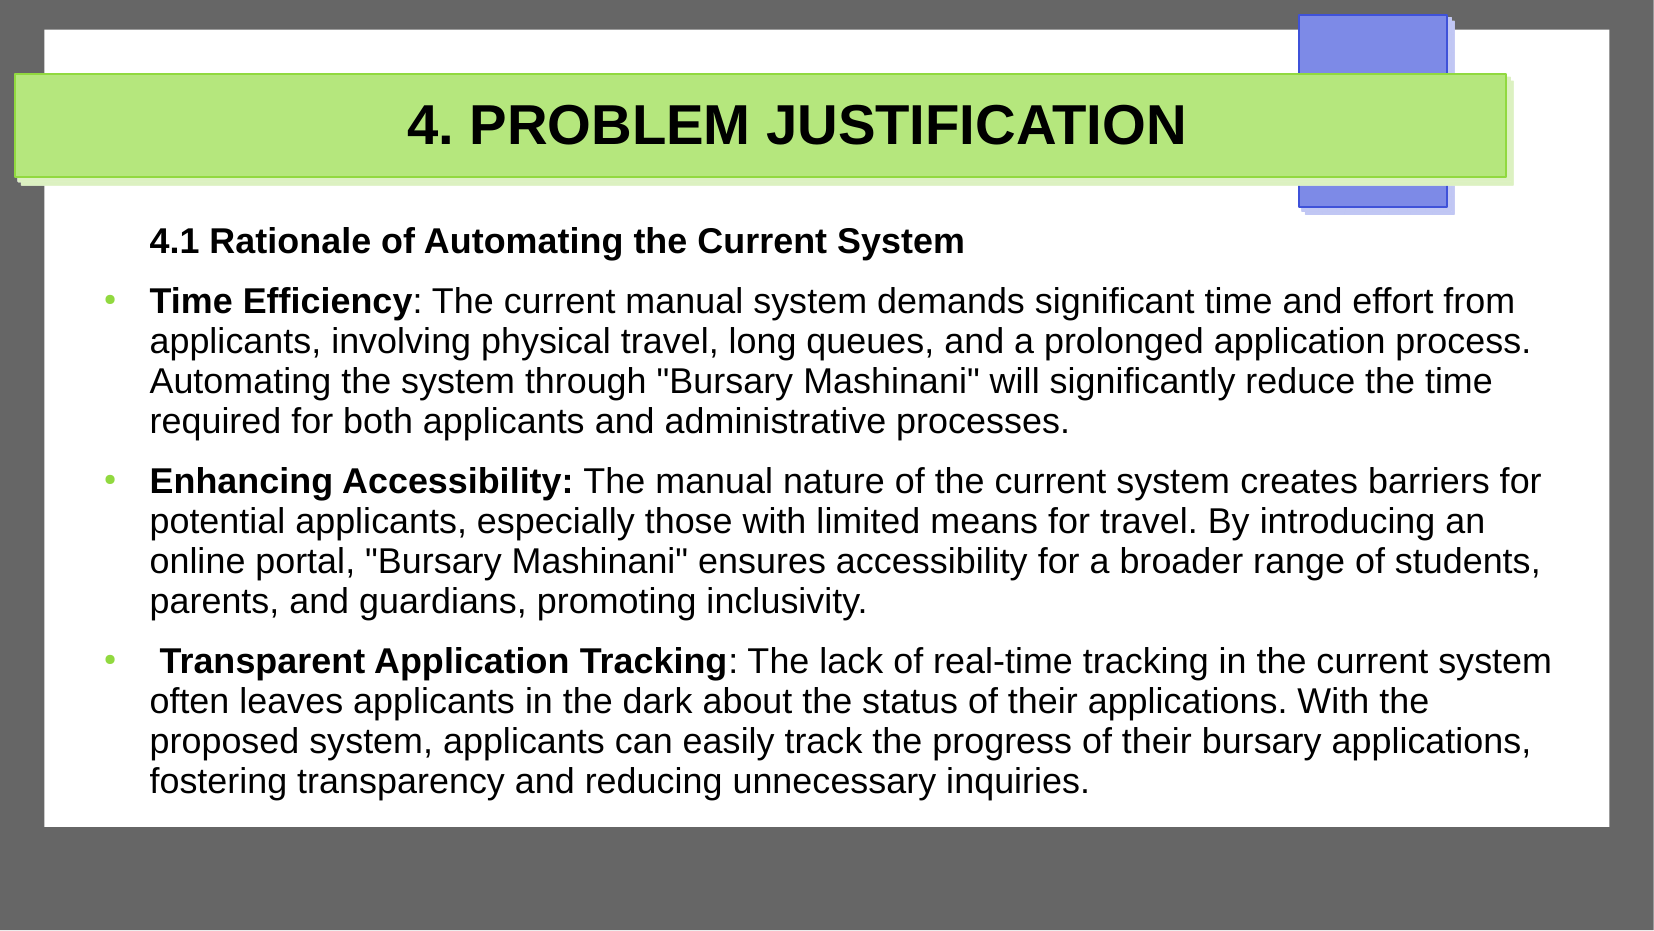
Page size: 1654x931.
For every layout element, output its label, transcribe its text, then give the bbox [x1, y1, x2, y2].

list 4.1 Rationale of Automating the Current System Time Efficiency: The current manual system demands significant time and effort from applicants, involving physical travel, long queues, and a prolonged application process. Automating the system through "Bursary Mashinani" will significantly reduce the time required for both applicants and administrative processes. Enhancing Accessibility: The manual nature of the current system creates barriers for potential applicants, especially those with limited means for travel. By introducing an online portal, "Bursary Mashinani" ensures accessibility for a broader range of students, parents, and guardians, promoting inclusivity. Transparent Application Tracking: The lack of real-time tracking in the current system often leaves applicants in the dark about the status of their applications. With the proposed system, applicants can easily track the progress of their bursary applications, fostering transparency and reducing unnecessary inquiries. [88, 221, 1565, 813]
title 4. PROBLEM JUSTIFICATION [88, 73, 1506, 178]
